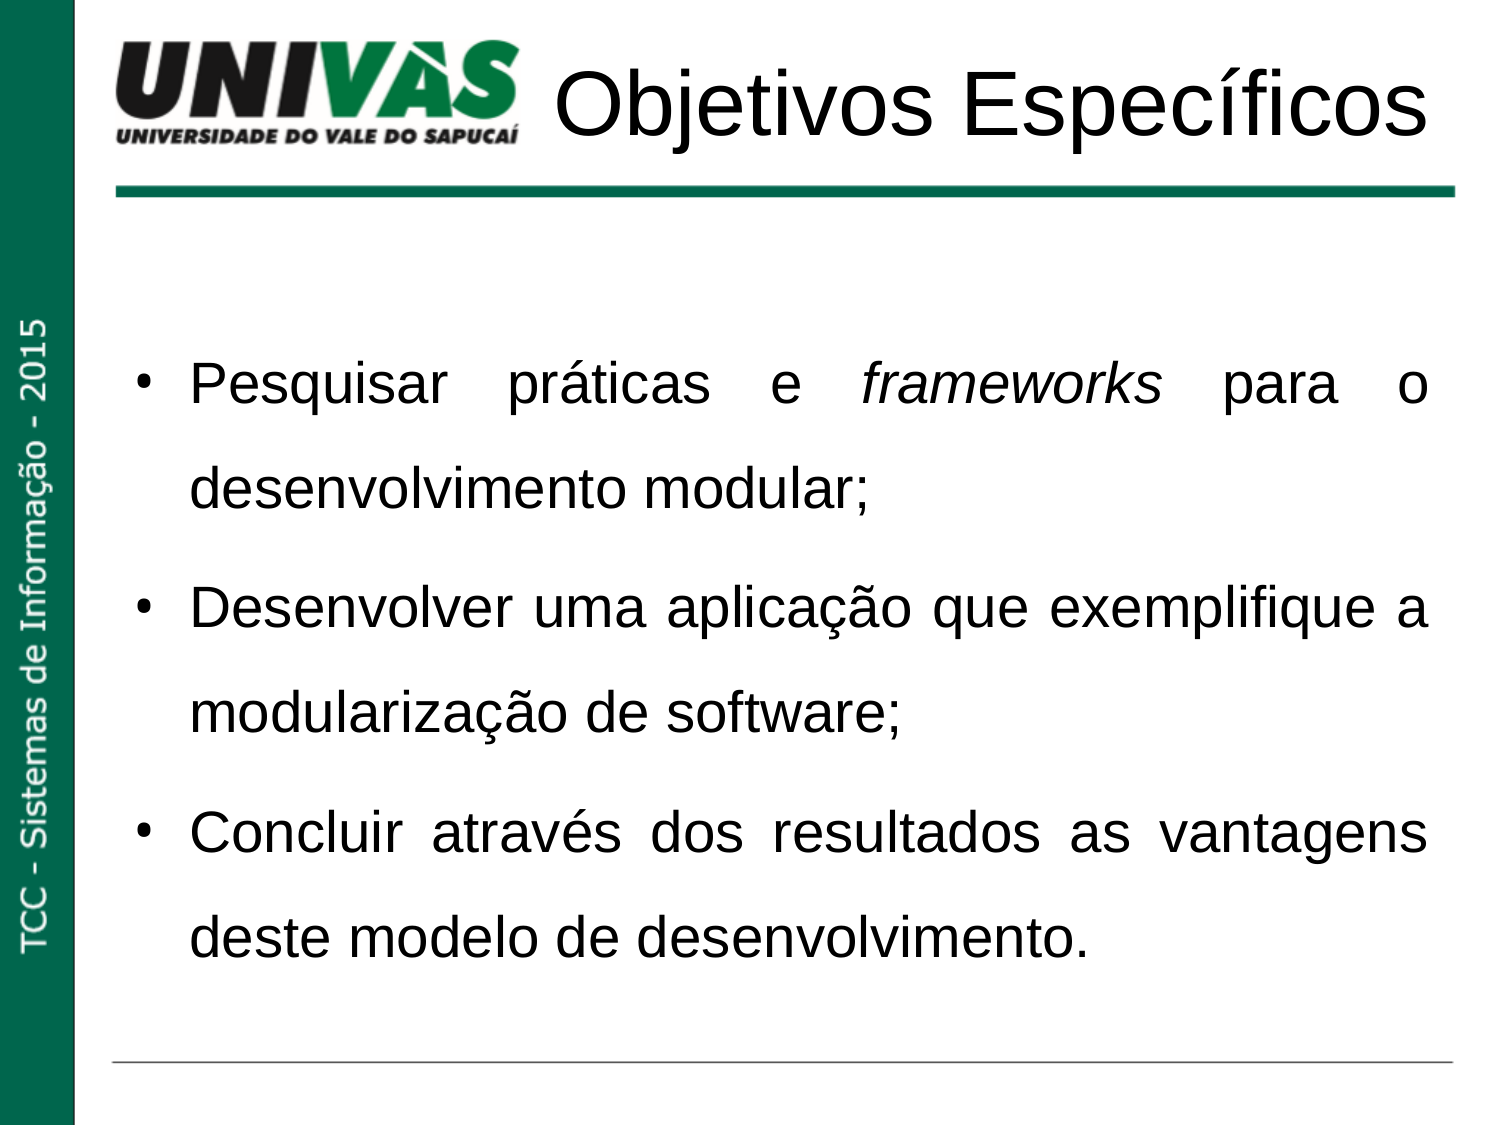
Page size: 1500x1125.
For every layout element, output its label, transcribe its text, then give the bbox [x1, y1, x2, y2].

title Objetivos Específicos [531, 23, 1454, 174]
text_box Pesquisar práticas e frameworks para o desenvolvimento modular; Desenvolver uma aplicação que exemplifique a modularização de software; Concluir através dos resultados as vantagens deste modelo de desenvolvimento. [118, 302, 1453, 951]
picture [0, 0, 1500, 1125]
